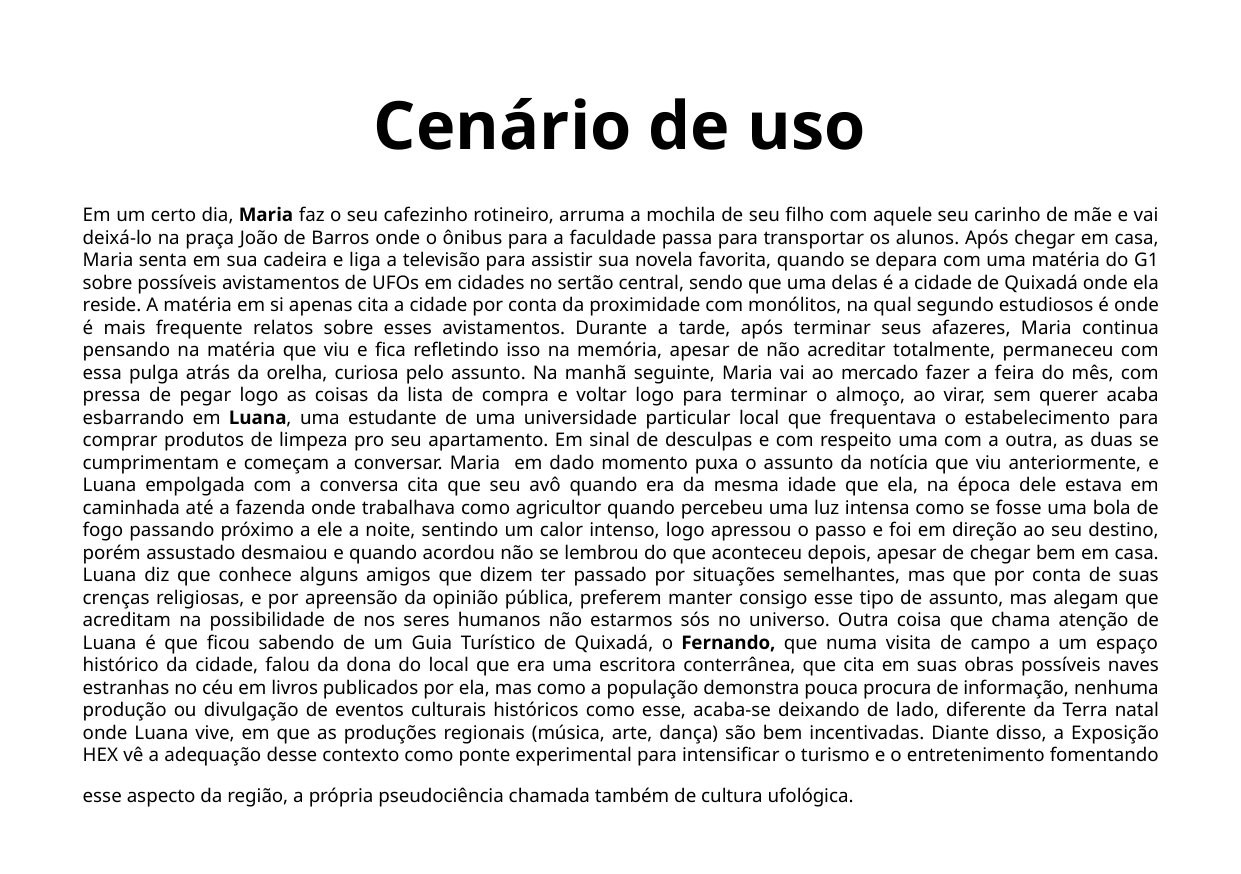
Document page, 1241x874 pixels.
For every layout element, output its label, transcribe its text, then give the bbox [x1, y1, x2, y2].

text_box Em um certo dia, Maria faz o seu cafezinho rotineiro, arruma a mochila de seu filho com aquele seu carinho de mãe e vai deixá-lo na praça João de Barros onde o ônibus para a faculdade passa para transportar os alunos. Após chegar em casa, Maria senta em sua cadeira e liga a televisão para assistir sua novela favorita, quando se depara com uma matéria do G1 sobre possíveis avistamentos de UFOs em cidades no sertão central, sendo que uma delas é a cidade de Quixadá onde ela reside. A matéria em si apenas cita a cidade por conta da proximidade com monólitos, na qual segundo estudiosos é onde é mais frequente relatos sobre esses avistamentos. Durante a tarde, após terminar seus afazeres, Maria continua pensando na matéria que viu e fica refletindo isso na memória, apesar de não acreditar totalmente, permaneceu com essa pulga atrás da orelha, curiosa pelo assunto. Na manhã seguinte, Maria vai ao mercado fazer a feira do mês, com pressa de pegar logo as coisas da lista de compra e voltar logo para terminar o almoço, ao virar, sem querer acaba esbarrando em Luana, uma estudante de uma universidade particular local que frequentava o estabelecimento para comprar produtos de limpeza pro seu apartamento. Em sinal de desculpas e com respeito uma com a outra, as duas se cumprimentam e começam a conversar. Maria em dado momento puxa o assunto da notícia que viu anteriormente, e Luana empolgada com a conversa cita que seu avô quando era da mesma idade que ela, na época dele estava em caminhada até a fazenda onde trabalhava como agricultor quando percebeu uma luz intensa como se fosse uma bola de fogo passando próximo a ele a noite, sentindo um calor intenso, logo apressou o passo e foi em direção ao seu destino, porém assustado desmaiou e quando acordou não se lembrou do que aconteceu depois, apesar de chegar bem em casa. Luana diz que conhece alguns amigos que dizem ter passado por situações semelhantes, mas que por conta de suas crenças religiosas, e por apreensão da opinião pública, preferem manter consigo esse tipo de assunto, mas alegam que acreditam na possibilidade de nos seres humanos não estarmos sós no universo. Outra coisa que chama atenção de Luana é que ficou sabendo de um Guia Turístico de Quixadá, o Fernando, que numa visita de campo a um espaço histórico da cidade, falou da dona do local que era uma escritora conterrânea, que cita em suas obras possíveis naves estranhas no céu em livros publicados por ela, mas como a população demonstra pouca procura de informação, nenhuma produção ou divulgação de eventos culturais históricos como esse, acaba-se deixando de lado, diferente da Terra natal onde Luana vive, em que as produções regionais (música, arte, dança) são bem incentivadas. Diante disso, a Exposição HEX vê a adequação desse contexto como ponte experimental para intensificar o turismo e o entretenimento fomentando esse aspecto da região, a própria pseudociência chamada também de cultura ufológica. [82, 202, 1158, 811]
text_box Cenário de uso [58, 82, 1181, 163]
